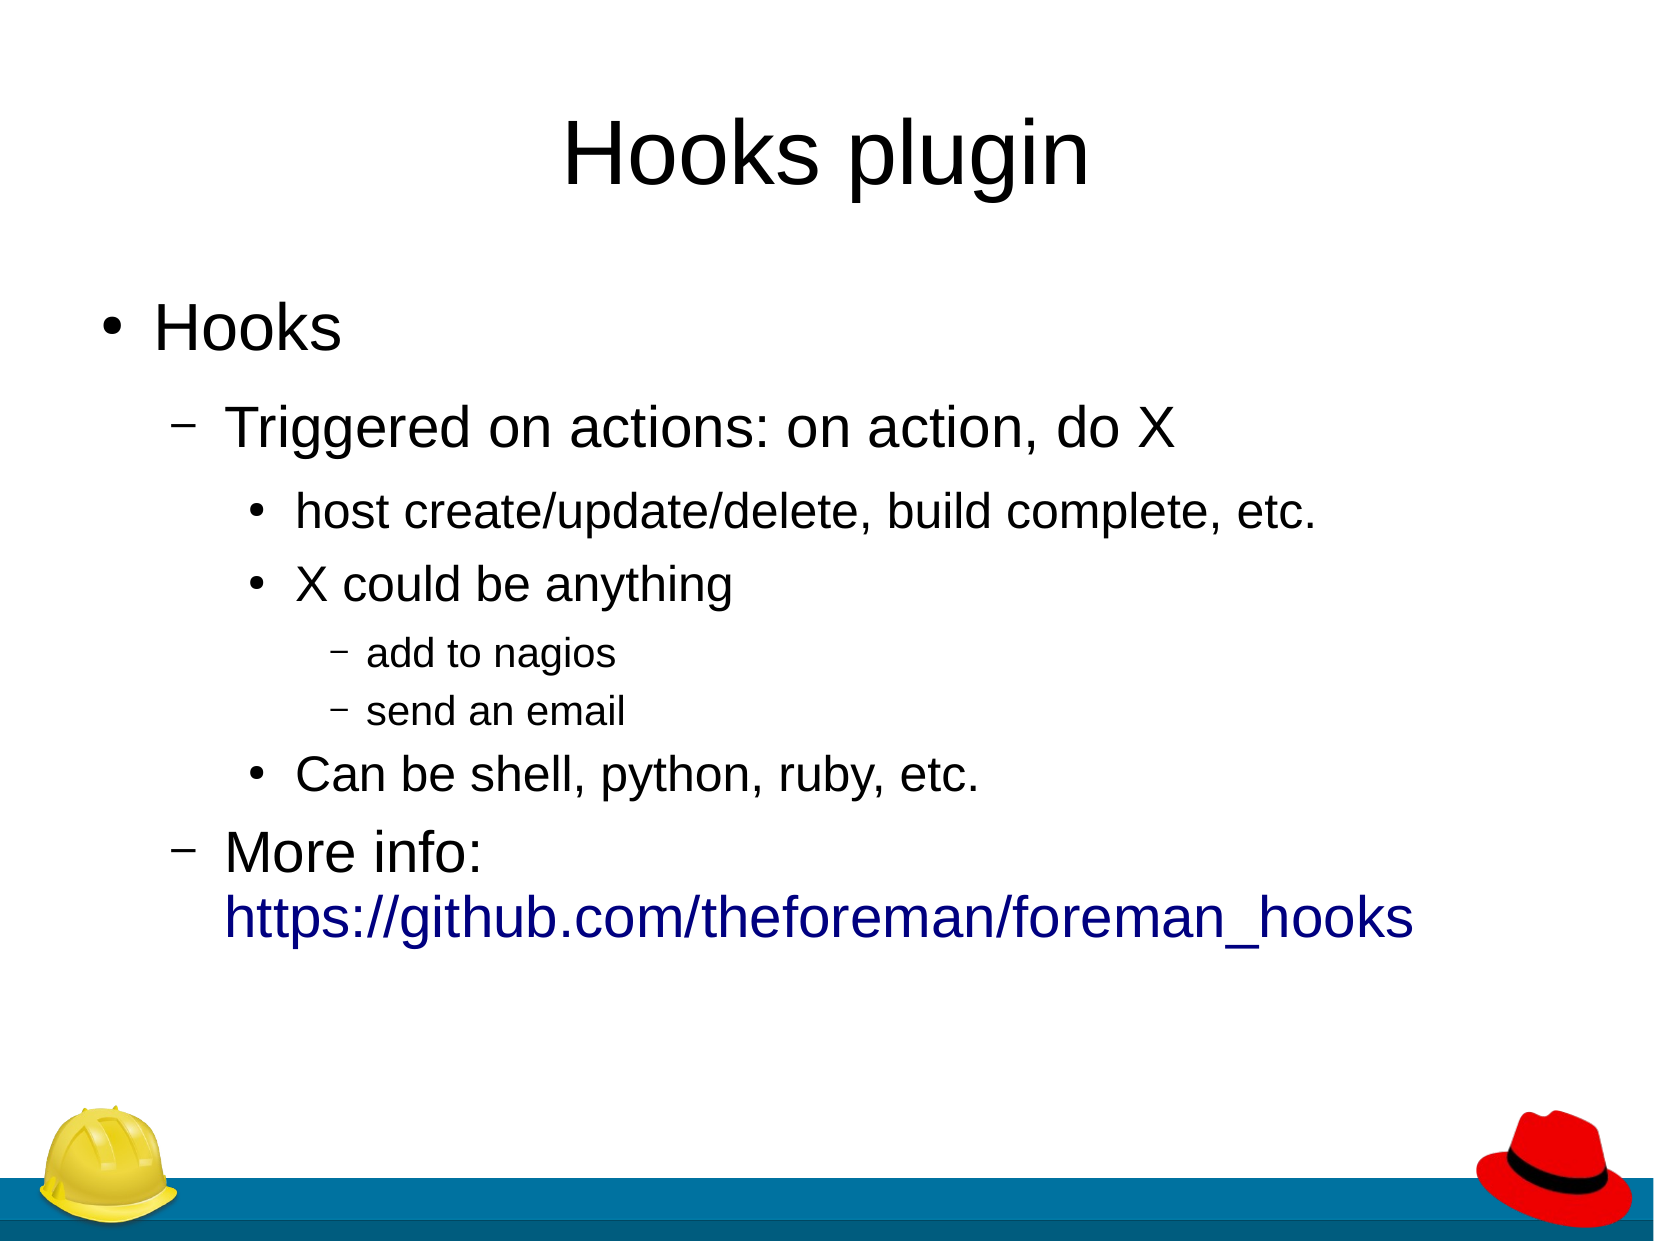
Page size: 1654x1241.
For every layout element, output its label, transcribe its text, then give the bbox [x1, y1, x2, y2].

list Hooks Triggered on actions: on action, do X host create/update/delete, build complete, etc. X could be anything add to nagios send an email Can be shell, python, ruby, etc. More info: https://github.com/theforeman/foreman_hooks [82, 290, 1571, 1010]
picture [1476, 1110, 1633, 1227]
picture [23, 1086, 189, 1227]
title Hooks plugin [82, 49, 1571, 257]
